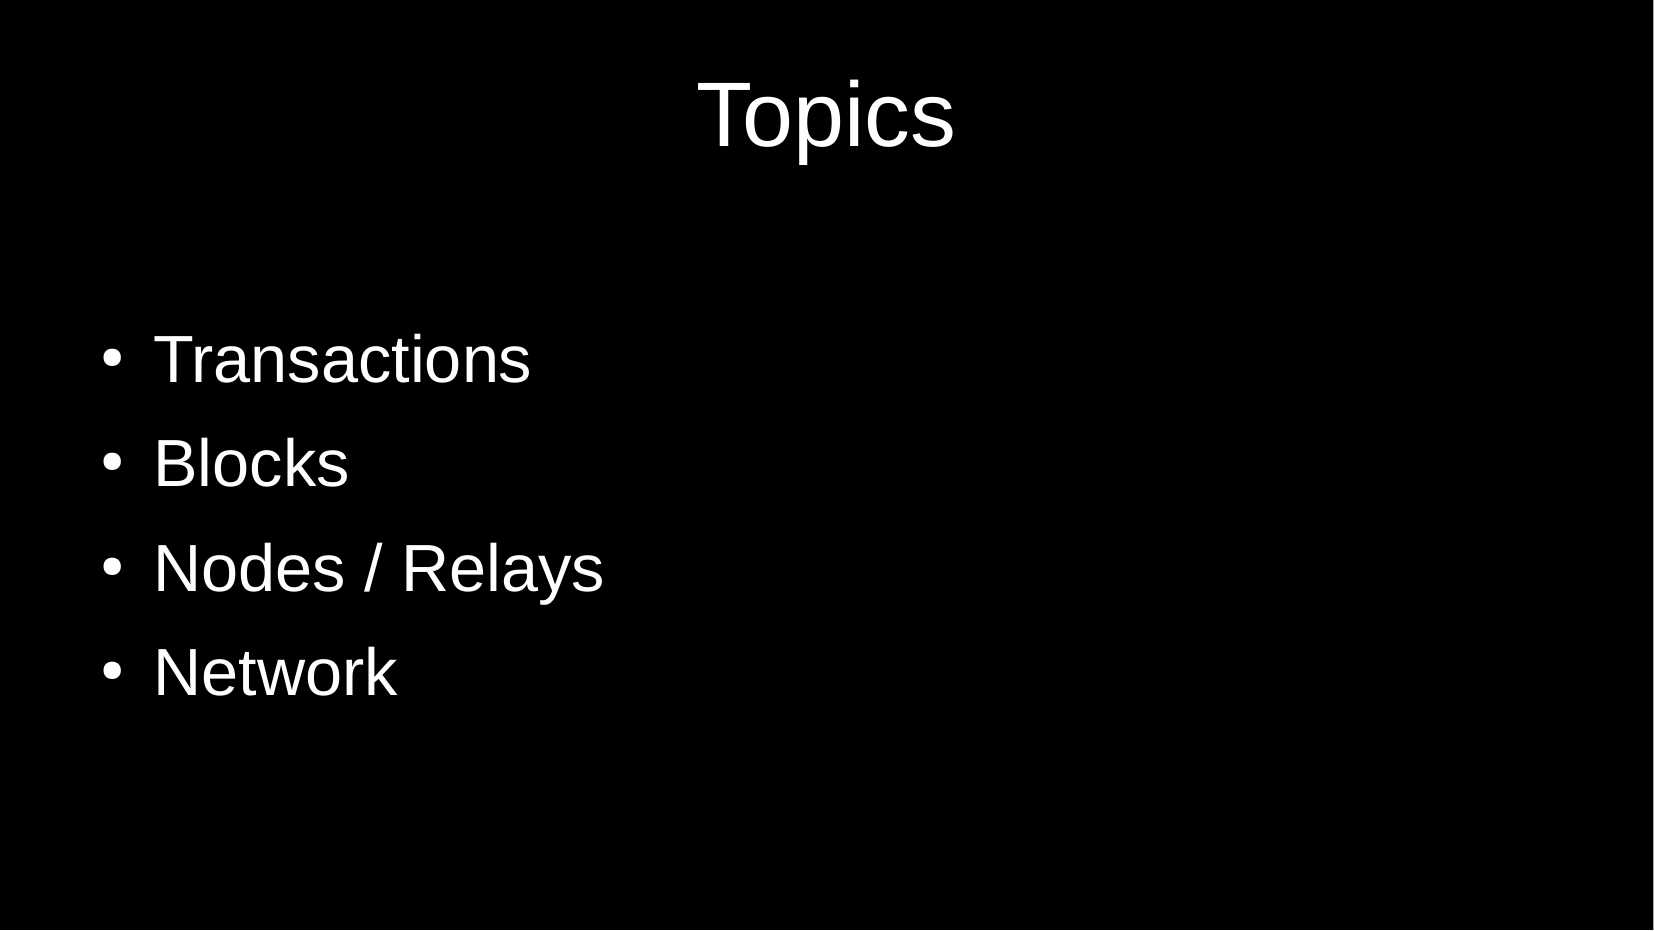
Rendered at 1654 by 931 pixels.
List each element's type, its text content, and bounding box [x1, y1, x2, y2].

title Topics [82, 37, 1571, 193]
list Transactions Blocks Nodes / Relays Network [82, 217, 1571, 758]
